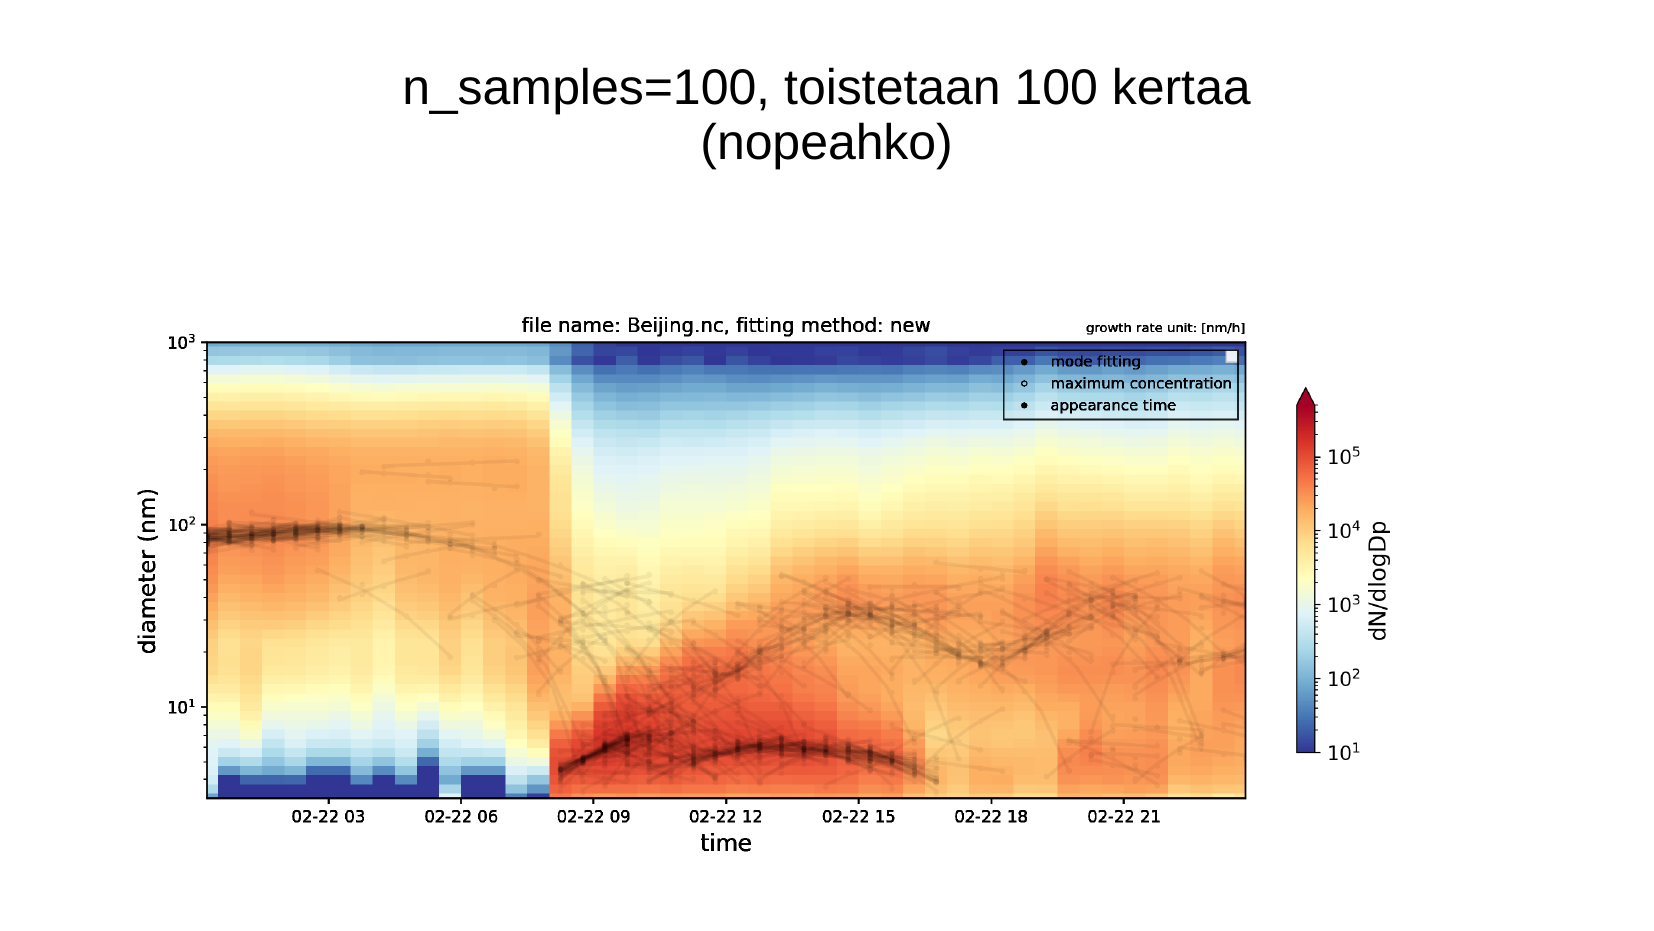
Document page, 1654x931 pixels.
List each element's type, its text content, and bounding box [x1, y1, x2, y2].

title n_samples=100, toistetaan 100 kertaa (nopeahko) [82, 37, 1571, 193]
picture [0, 271, 1654, 863]
